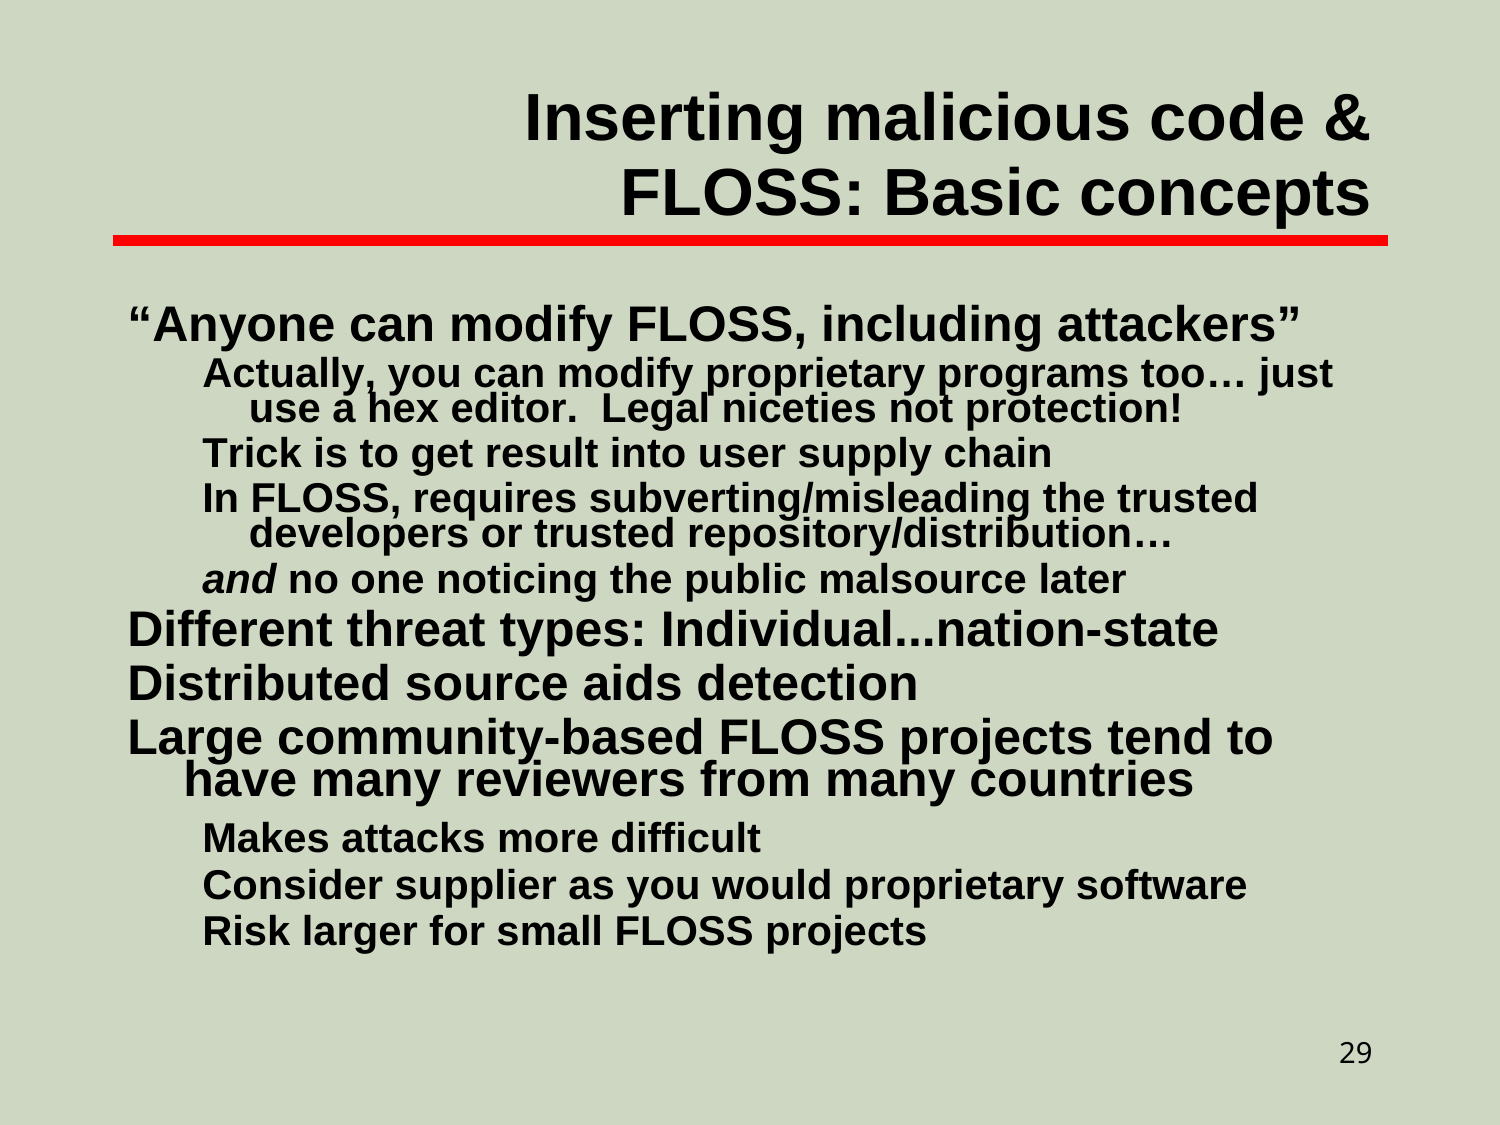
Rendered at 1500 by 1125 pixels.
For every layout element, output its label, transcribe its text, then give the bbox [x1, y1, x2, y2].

title Inserting malicious code & FLOSS: Basic concepts [337, 67, 1388, 243]
list “Anyone can modify FLOSS, including attackers” Actually, you can modify proprietary programs too… just use a hex editor. Legal niceties not protection! Trick is to get result into user supply chain In FLOSS, requires subverting/misleading the trusted developers or trusted repository/distribution… and no one noticing the public malsource later Different threat types: Individual...nation-state Distributed source aids detection Large community-based FLOSS projects tend to have many reviewers from many countries Makes attacks more difficult Consider supplier as you would proprietary software Risk larger for small FLOSS projects [112, 299, 1388, 1001]
